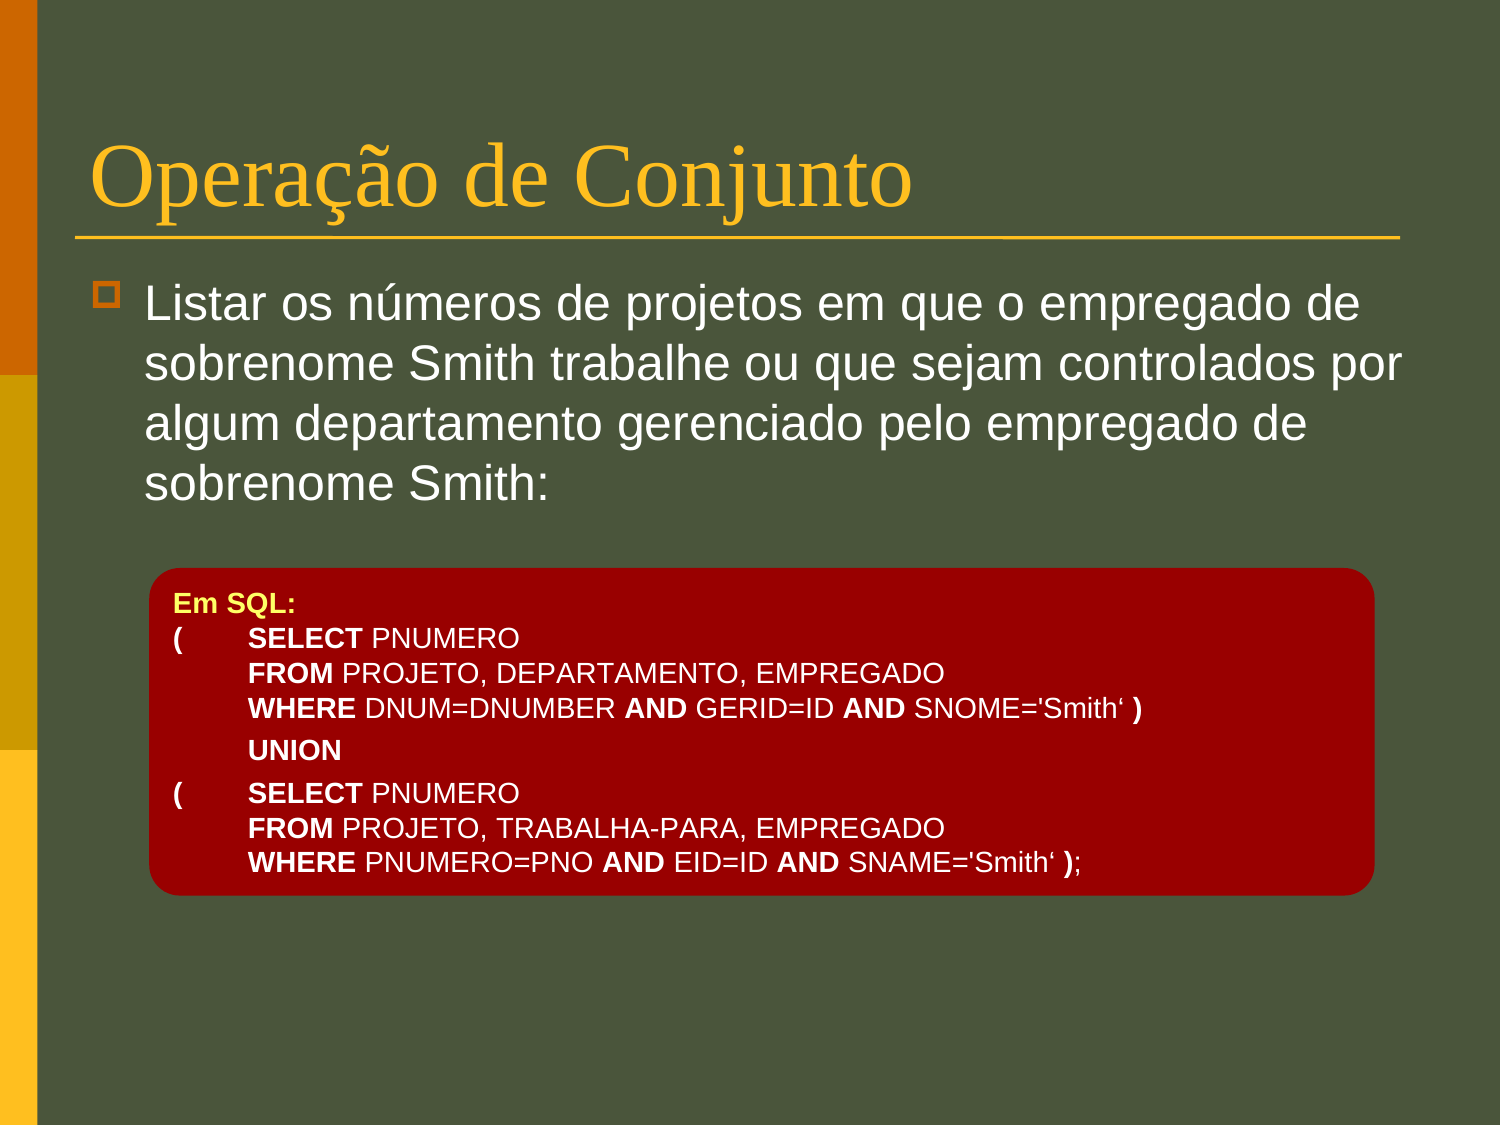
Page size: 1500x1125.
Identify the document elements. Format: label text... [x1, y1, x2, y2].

list Listar os números de projetos em que o empregado de sobrenome Smith trabalhe ou que sejam controlados por algum departamento gerenciado pelo empregado de sobrenome Smith: [75, 262, 1426, 1006]
text_box Em SQL: ( SELECT PNUMERO FROM PROJETO, DEPARTAMENTO, EMPREGADO WHERE DNUM=DNUMBER AND GERID=ID AND SNOME='Smith‘ ) UNION ( SELECT PNUMERO FROM PROJETO, TRABALHA-PARA, EMPREGADO WHERE PNUMERO=PNO AND EID=ID AND SNAME='Smith‘ ); [149, 567, 1375, 896]
title Operação de Conjunto [75, 45, 1426, 233]
